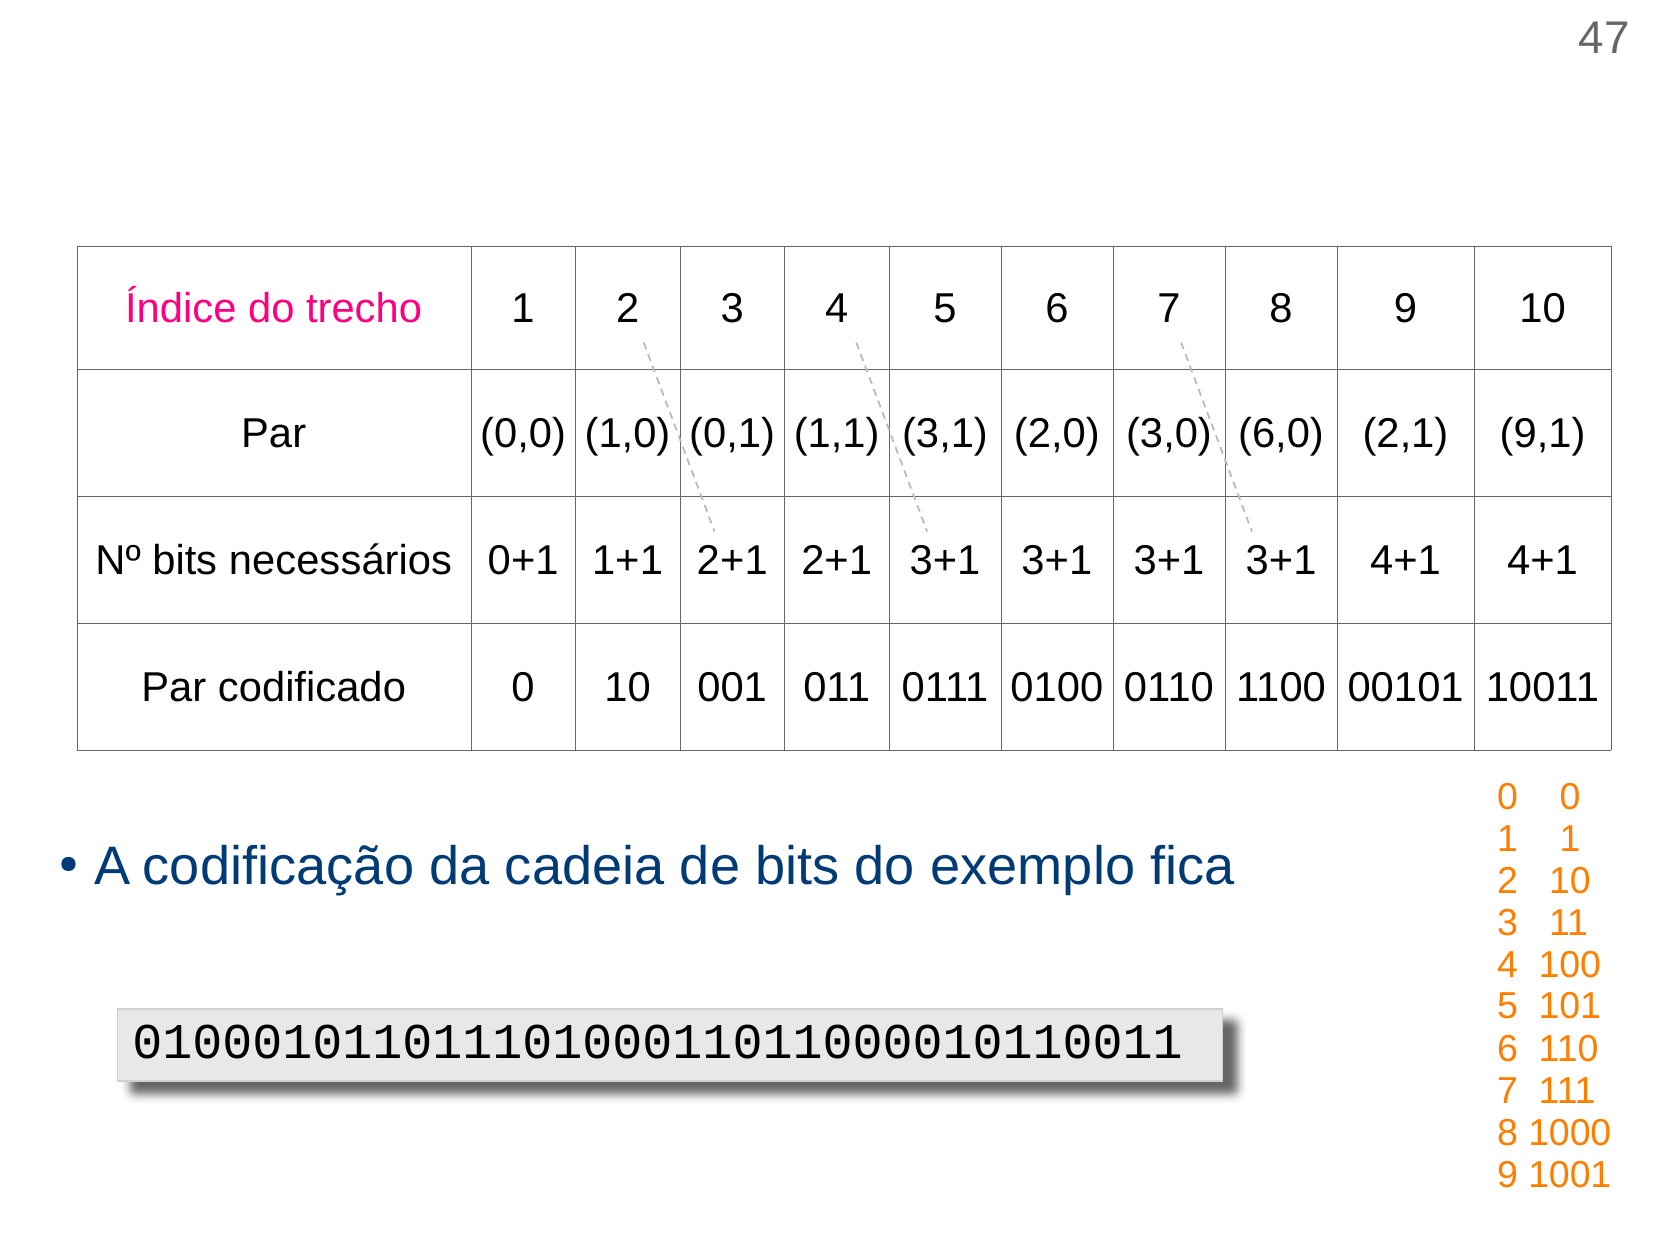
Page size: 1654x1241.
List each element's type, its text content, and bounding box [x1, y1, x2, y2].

table_cell 10 [576, 624, 680, 750]
table_header 10 [1475, 247, 1611, 369]
table_cell 4+1 [1338, 497, 1474, 623]
table_header 8 [1226, 247, 1337, 369]
table_cell (0,1) [681, 370, 784, 496]
table_header 3 [681, 247, 784, 369]
table_cell 1100 [1226, 624, 1337, 750]
table_cell Par codificado [78, 624, 471, 750]
list A codificação da cadeia de bits do exemplo fica [59, 826, 1595, 1211]
table_cell 3+1 [1114, 497, 1225, 623]
table_cell (2,0) [1002, 370, 1113, 496]
table_cell (1,1) [785, 370, 889, 496]
table_cell 0+1 [472, 497, 575, 623]
table_cell 10011 [1475, 624, 1611, 750]
text_box 0 0 1 1 2 10 3 11 4 100 5 101 6 110 7 111 8 1000 9 1001 [1482, 767, 1636, 1203]
table_cell Nº bits necessários [78, 497, 471, 623]
table_cell (3,1) [890, 370, 1001, 496]
table_cell (3,0) [1114, 370, 1225, 496]
table_cell 0110 [1114, 624, 1225, 750]
table_cell 0 [472, 624, 575, 750]
table_cell (6,0) [1226, 370, 1337, 496]
table_header 9 [1338, 247, 1474, 369]
table_header 4 [785, 247, 889, 369]
table_cell (9,1) [1475, 370, 1611, 496]
table_cell (0,0) [472, 370, 575, 496]
table_cell 4+1 [1475, 497, 1611, 623]
table_header Índice do trecho [78, 247, 471, 369]
table_cell 3+1 [890, 497, 1001, 623]
table_cell 3+1 [1002, 497, 1113, 623]
table_cell Par [78, 370, 471, 496]
table_header 5 [890, 247, 1001, 369]
table_cell 011 [785, 624, 889, 750]
table_cell 001 [681, 624, 784, 750]
table_cell 0111 [890, 624, 1001, 750]
table_header 2 [576, 247, 680, 369]
table_header 6 [1002, 247, 1113, 369]
table_cell 3+1 [1226, 497, 1337, 623]
table_cell 0100 [1002, 624, 1113, 750]
table_cell 2+1 [681, 497, 784, 623]
table_cell (2,1) [1338, 370, 1474, 496]
table_cell 1+1 [576, 497, 680, 623]
table_cell 00101 [1338, 624, 1474, 750]
text_box 01000101101110100011011000010110011 [117, 1009, 1223, 1081]
table_header 1 [472, 247, 575, 369]
table_cell (1,0) [576, 370, 680, 496]
table_cell 2+1 [785, 497, 889, 623]
table_header 7 [1114, 247, 1225, 369]
